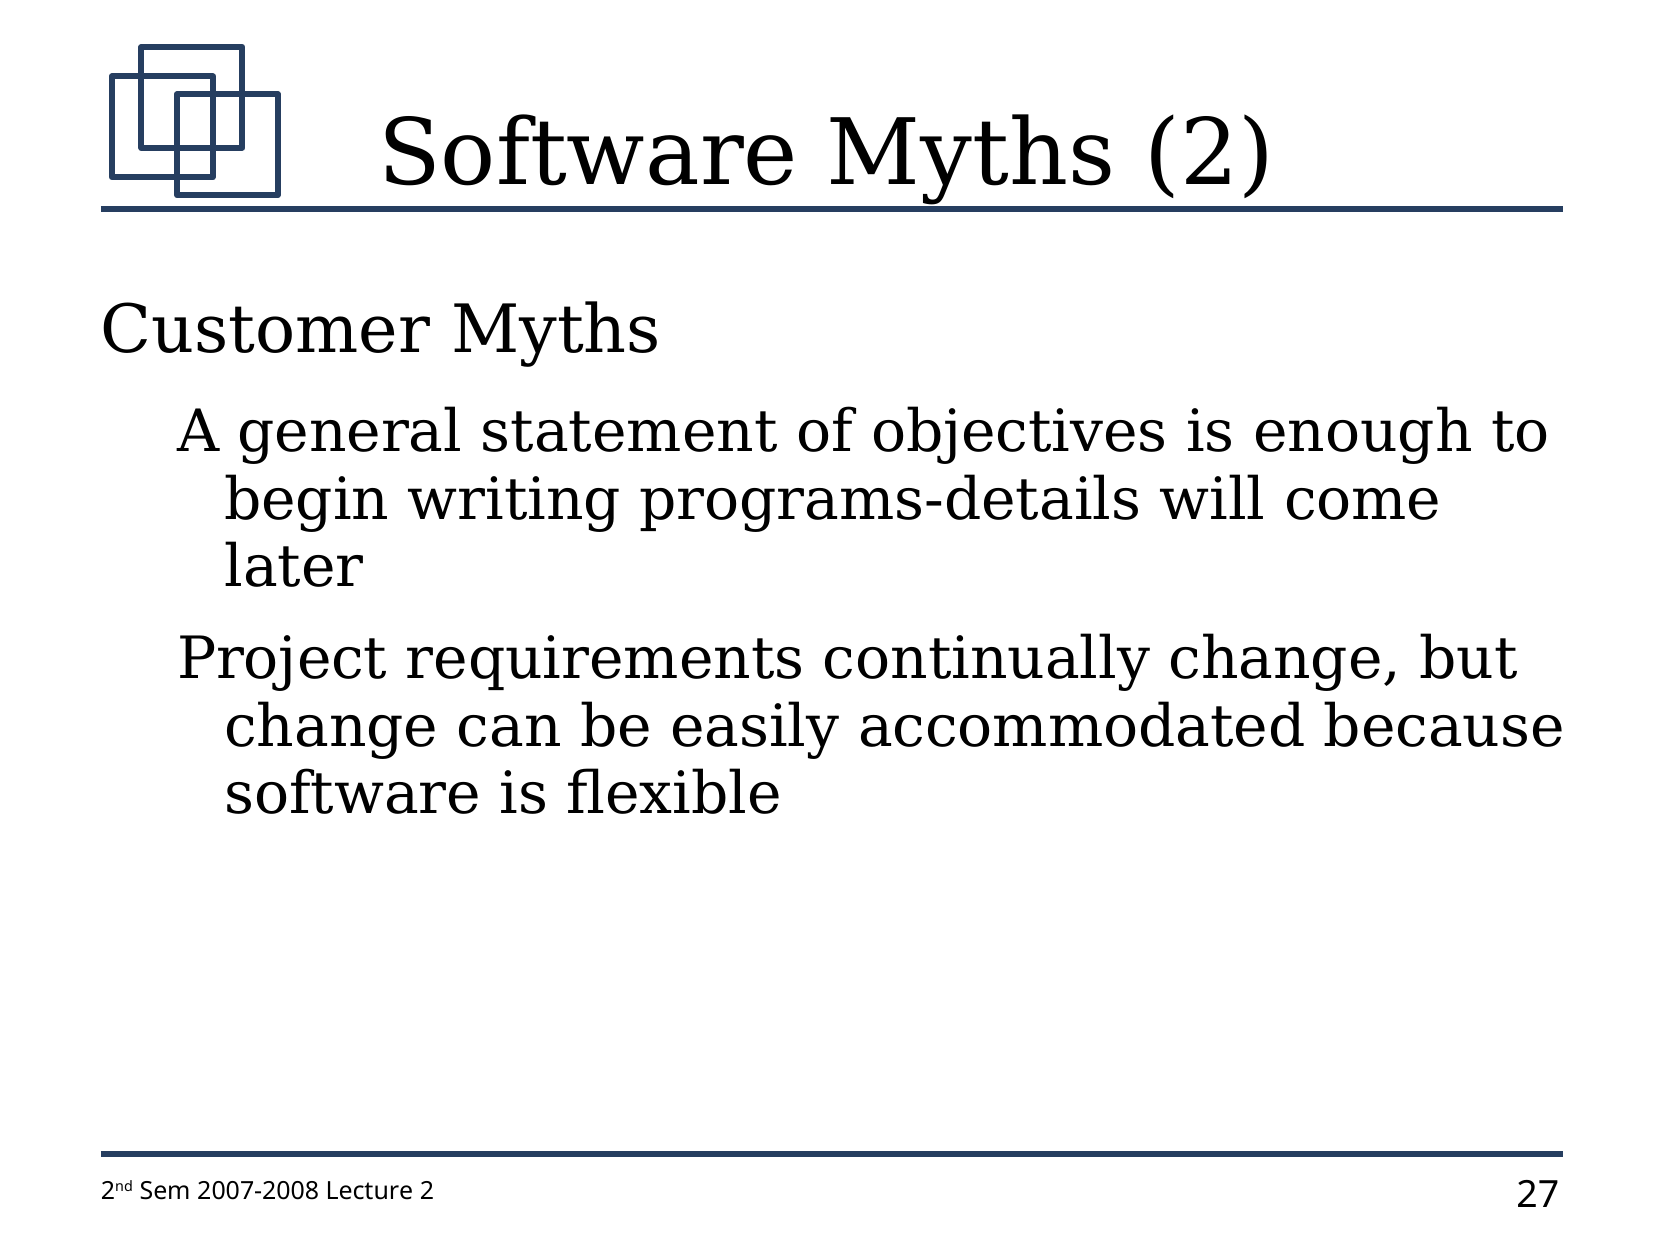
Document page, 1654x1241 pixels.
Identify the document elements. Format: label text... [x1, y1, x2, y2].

title Software Myths (2) [82, 49, 1571, 257]
list Customer Myths A general statement of objectives is enough to begin writing programs-details will come later Project requirements continually change, but change can be easily accommodated because software is flexible [82, 290, 1571, 1109]
